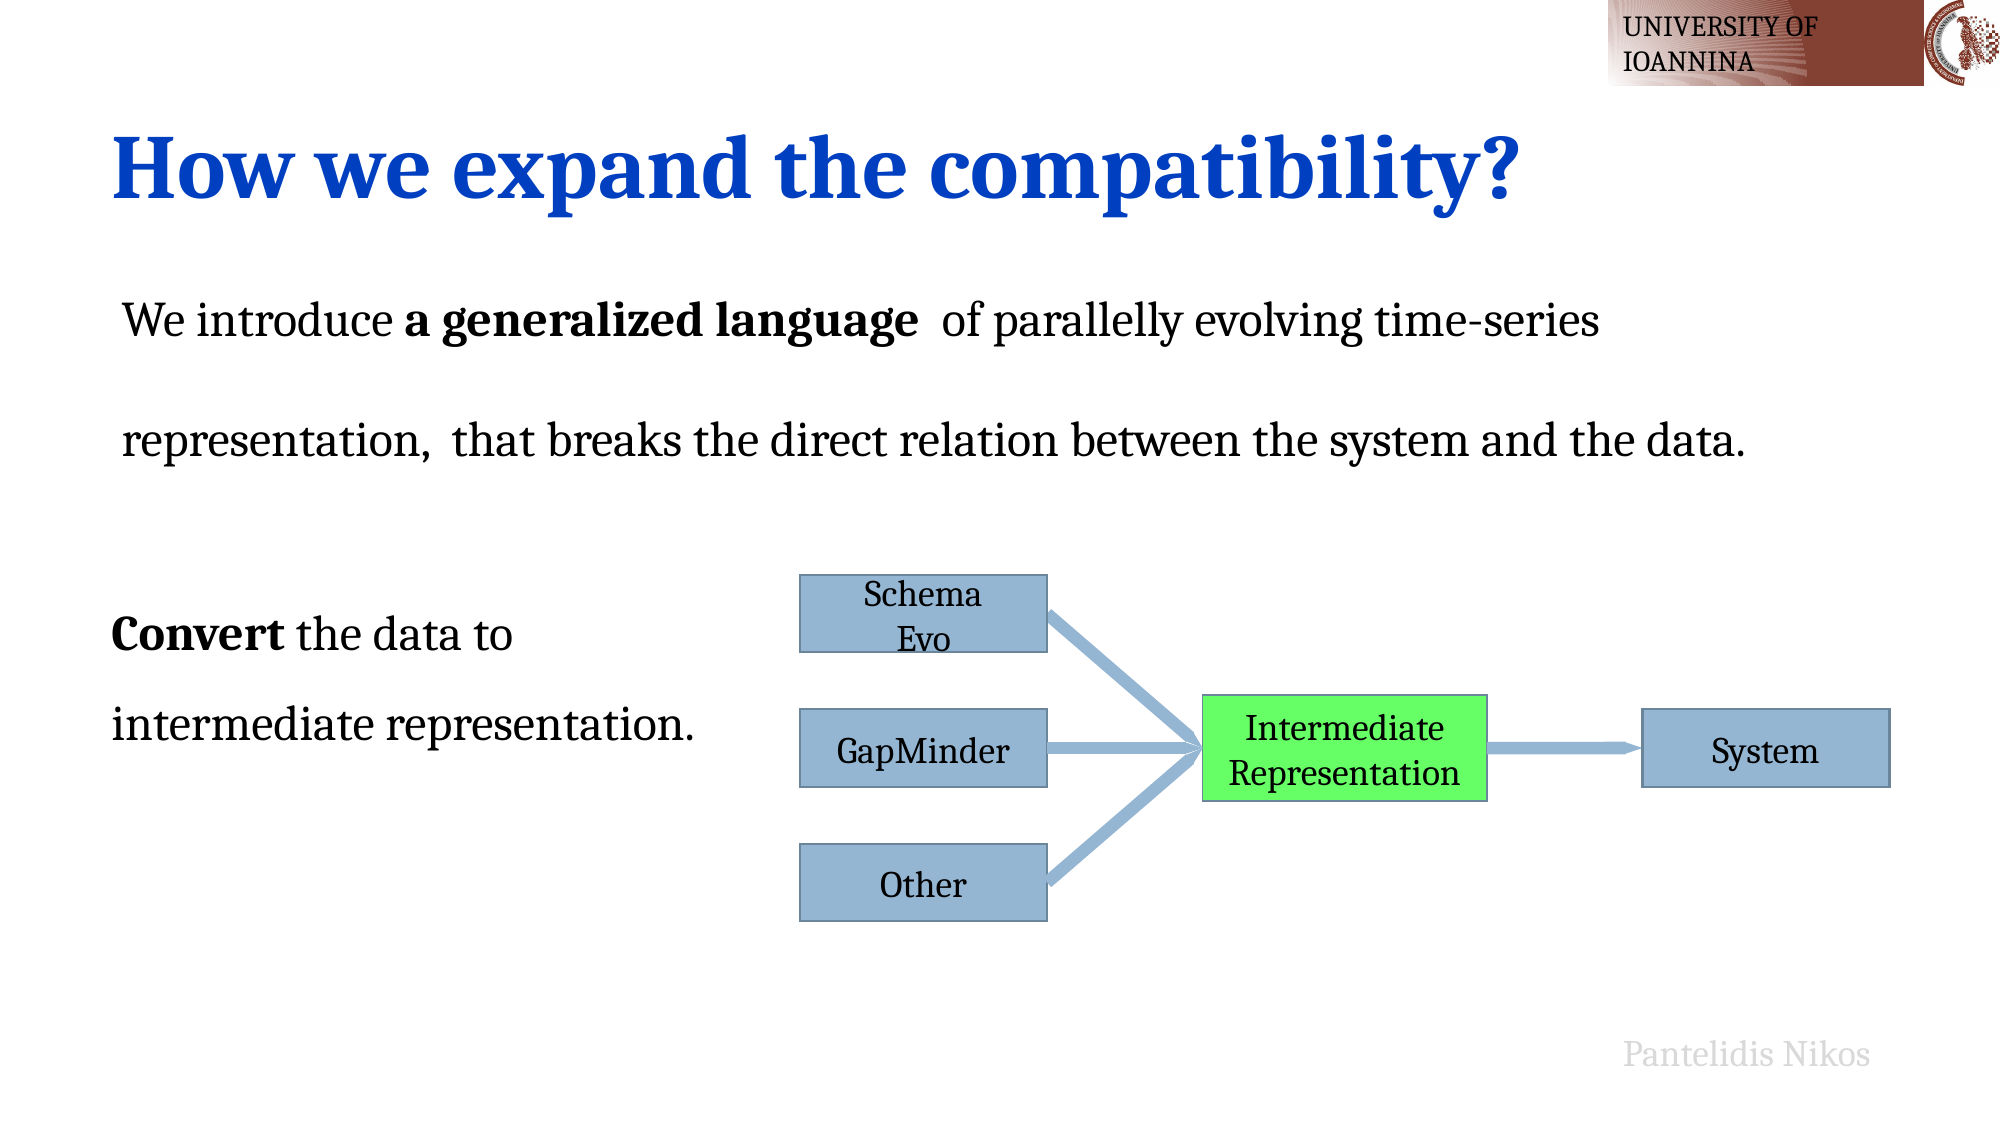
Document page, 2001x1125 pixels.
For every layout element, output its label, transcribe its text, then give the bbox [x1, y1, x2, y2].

text_box Schema Evo [818, 561, 1029, 667]
text_box [1029, 575, 1047, 652]
text_box [800, 575, 818, 652]
text_box Other [818, 851, 1029, 914]
text_box Convert the data to intermediate representation. [96, 562, 777, 758]
text_box GapMinder [818, 717, 1029, 780]
text_box Intermediate Representation [1202, 695, 1487, 802]
text_box How we expand the compatibility? [96, 112, 1725, 263]
text_box [1643, 709, 1889, 787]
text_box [800, 709, 1047, 787]
text_box System [1660, 717, 1872, 779]
picture [1924, 0, 2001, 86]
text_box [800, 844, 1047, 921]
text_box We introduce a generalized language of parallelly evolving time-series representation, that breaks the direct relation between the system and the data. [106, 219, 1896, 475]
